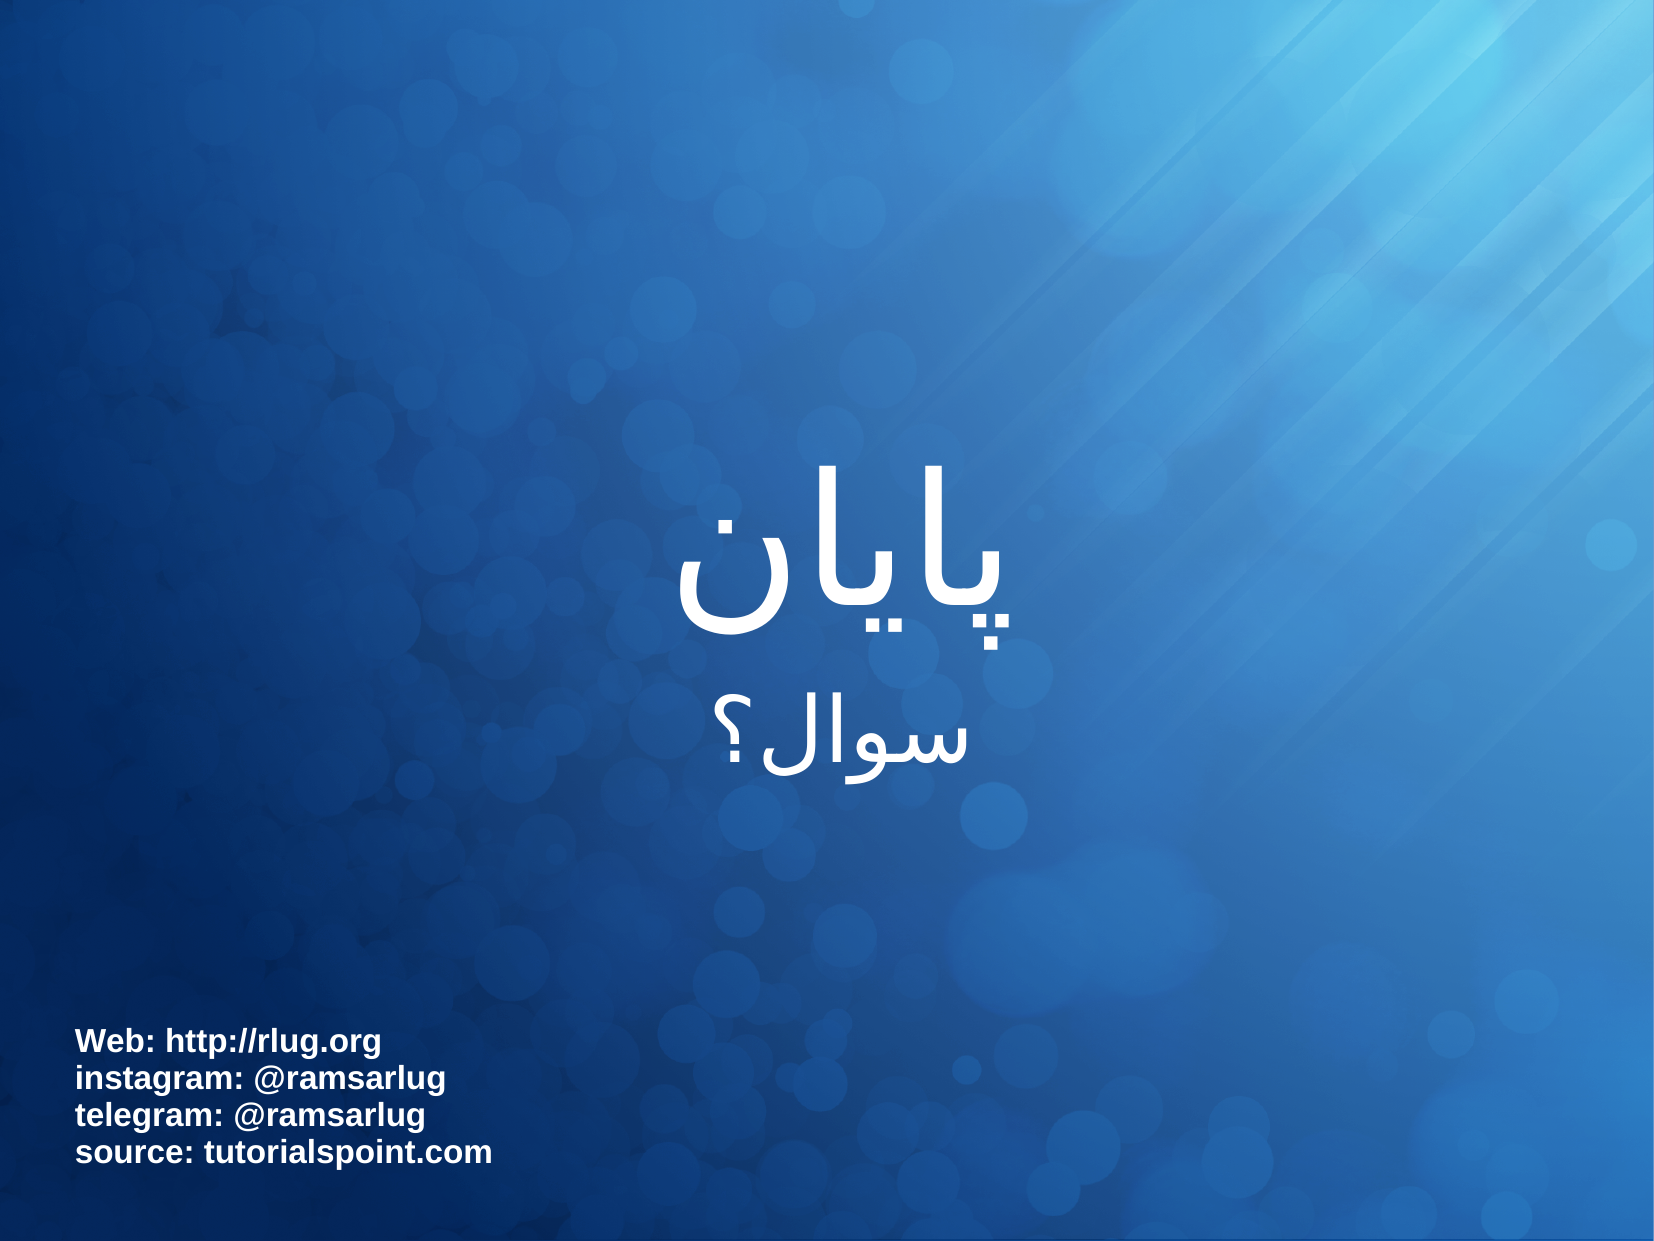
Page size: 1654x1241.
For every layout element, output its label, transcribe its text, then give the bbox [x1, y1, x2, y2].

picture [0, 0, 1654, 1241]
subtitle پایان سوال؟ [112, 307, 1571, 933]
title Web: http://rlug.org instagram: @ramsarlug telegram: @ramsarlug source: tutorialspoint.com [74, 1010, 1463, 1183]
